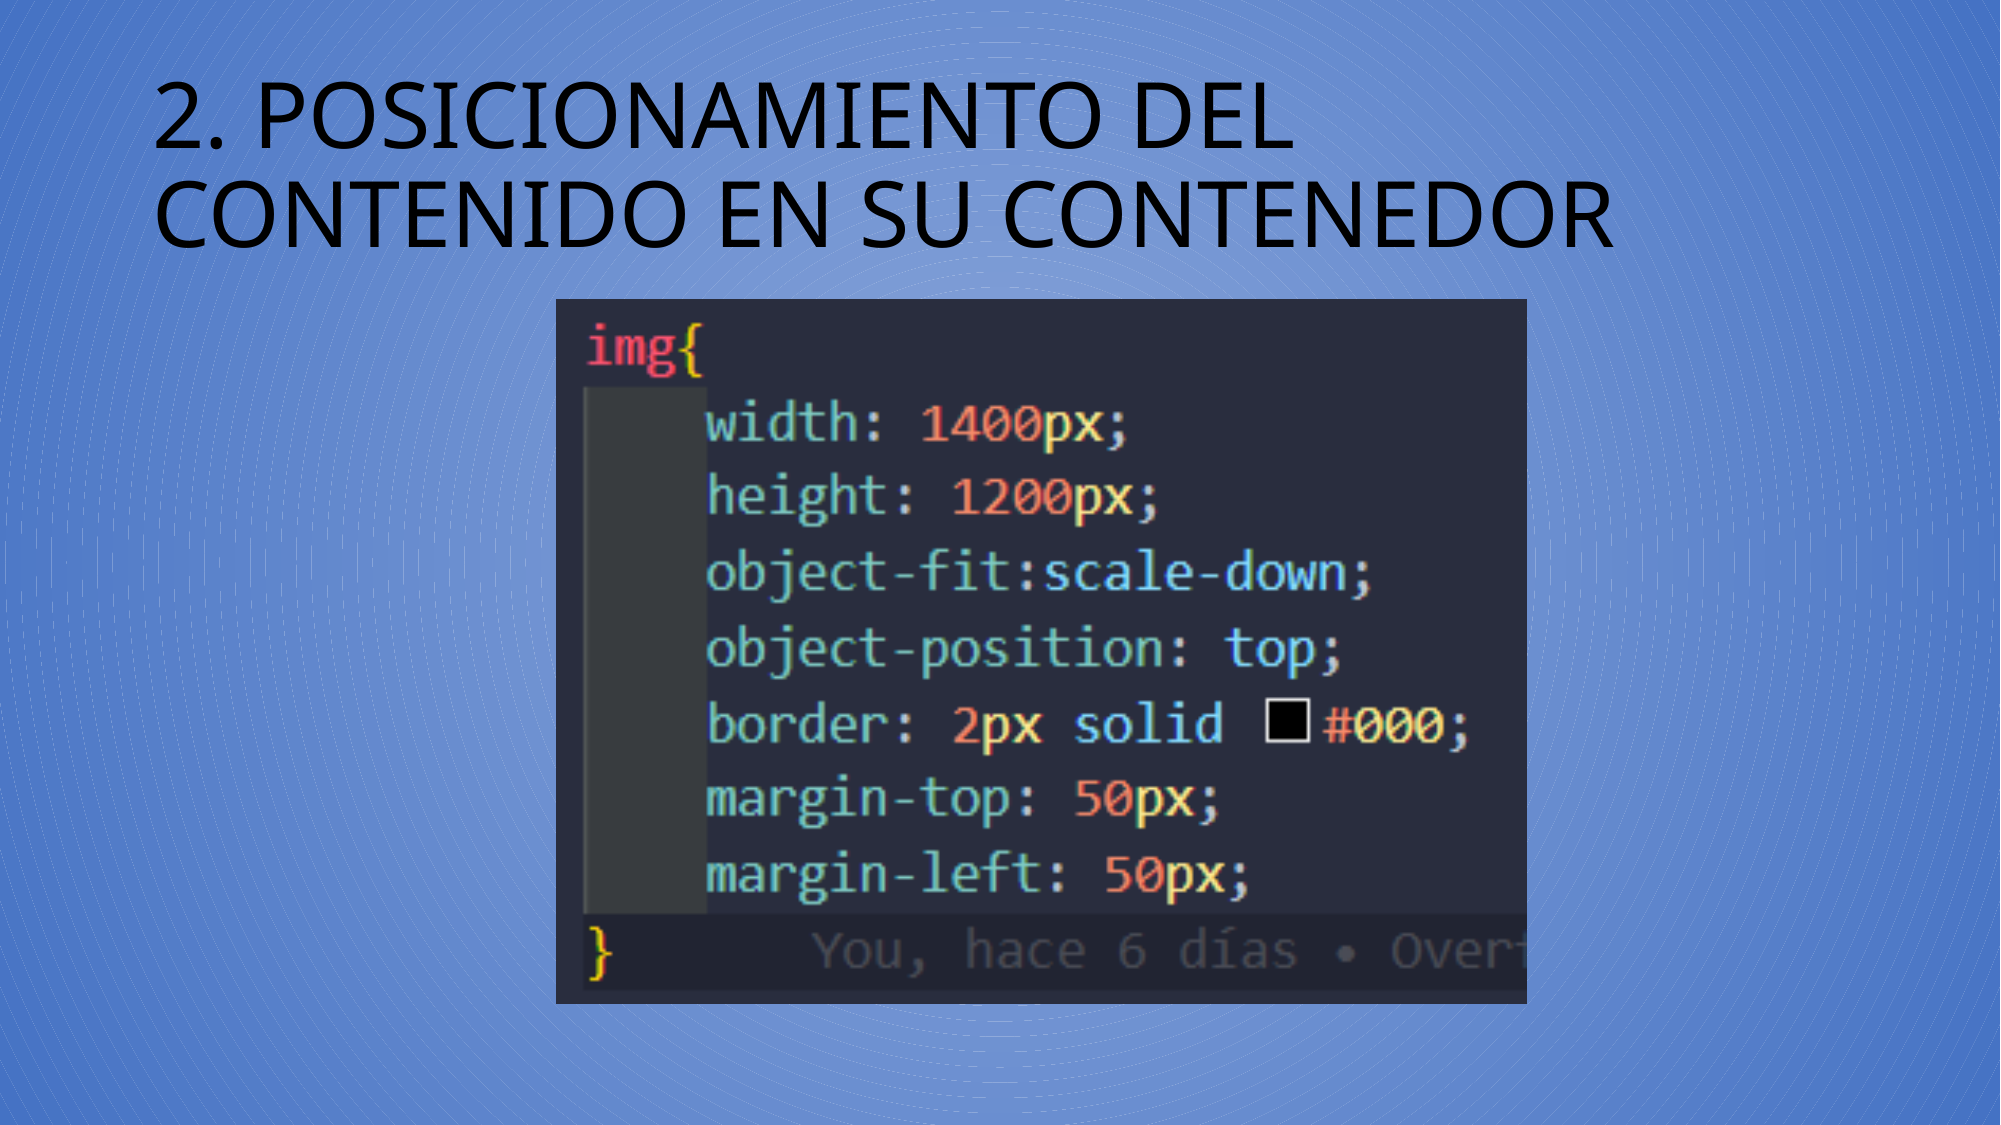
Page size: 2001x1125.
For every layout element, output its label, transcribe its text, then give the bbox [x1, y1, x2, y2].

picture [556, 299, 1527, 1004]
title 2. POSICIONAMIENTO DEL CONTENIDO EN SU CONTENEDOR [137, 59, 1863, 278]
